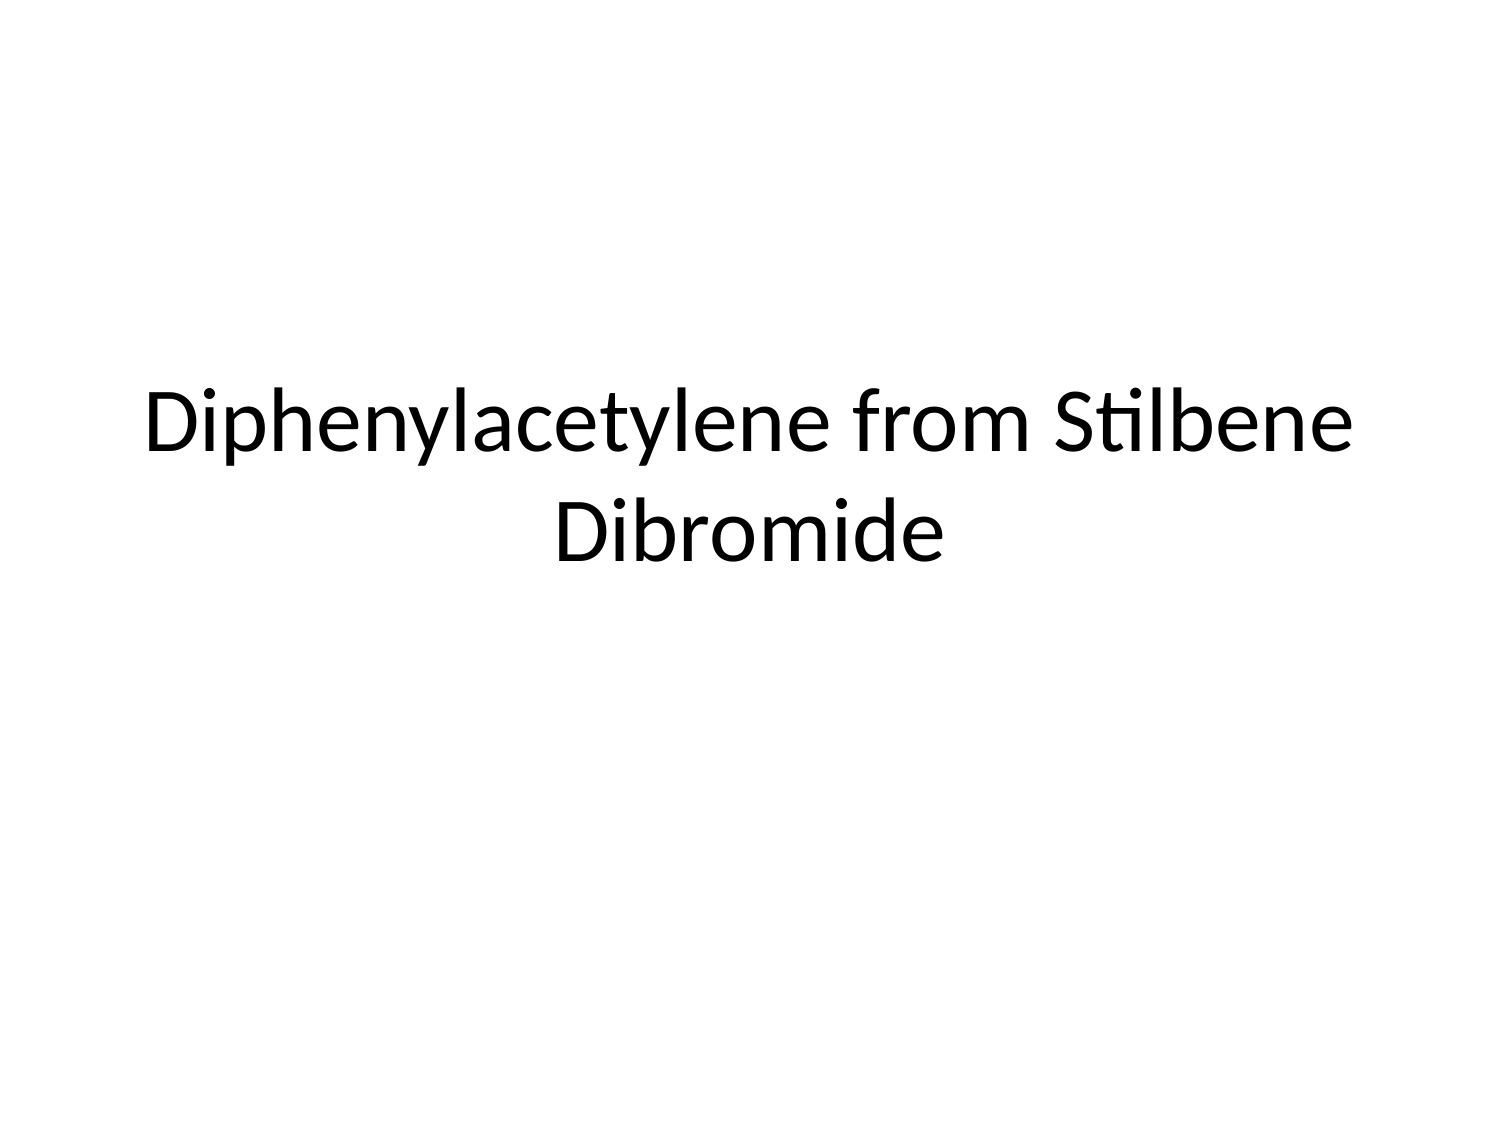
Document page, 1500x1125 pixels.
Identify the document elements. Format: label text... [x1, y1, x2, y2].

title Diphenylacetylene from Stilbene Dibromide [112, 349, 1388, 591]
